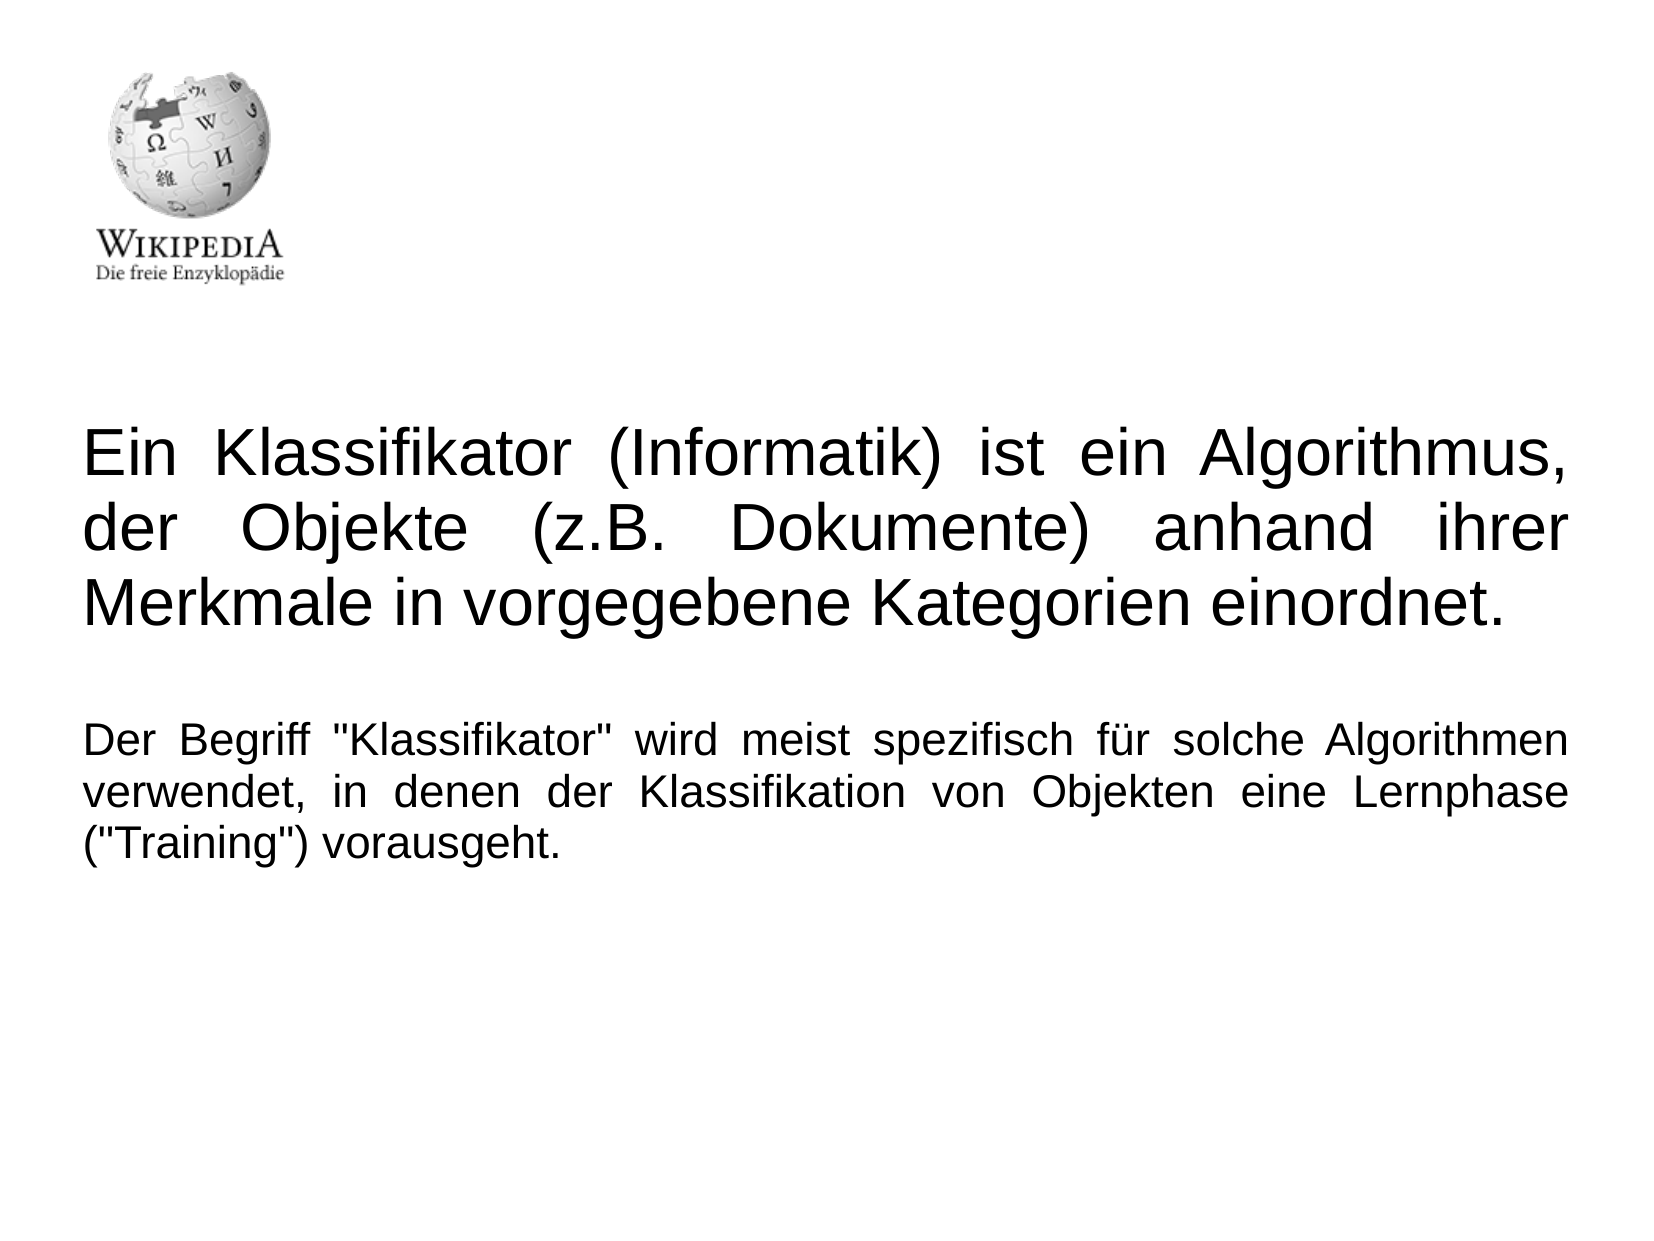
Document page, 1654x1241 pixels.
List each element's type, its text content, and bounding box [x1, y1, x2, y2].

subtitle Ein Klassifikator (Informatik) ist ein Algorithmus, der Objekte (z.B. Dokumente) anhand ihrer Merkmale in vorgegebene Kategorien einordnet. Der Begriff "Klassifikator" wird meist spezifisch für solche Algorithmen verwendet, in denen der Klassifikation von Objekten eine Lernphase ("Training") vorausgeht. [82, 49, 1571, 1010]
picture [84, 49, 296, 292]
